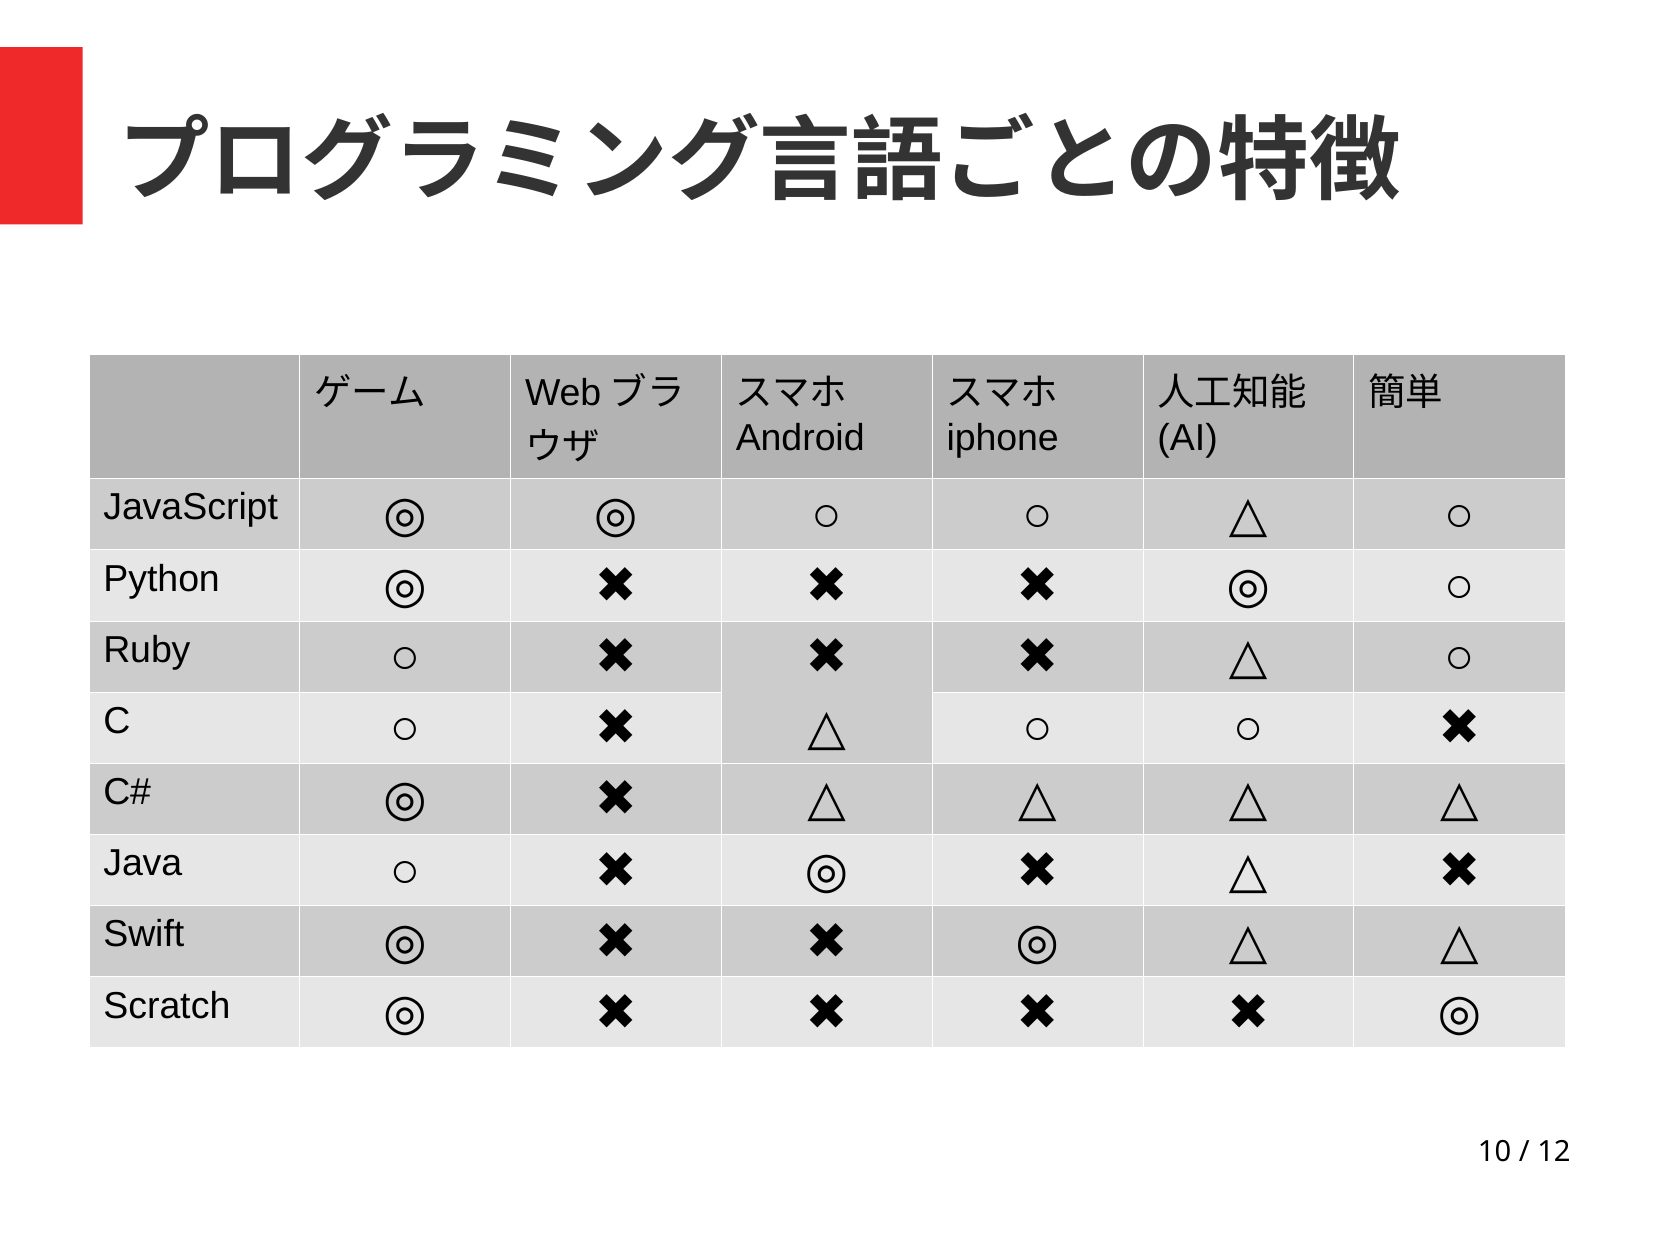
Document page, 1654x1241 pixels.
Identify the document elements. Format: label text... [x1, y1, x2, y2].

table_cell △ [1144, 479, 1353, 549]
table_cell ✖️ [933, 550, 1143, 621]
table_cell ◎ [300, 550, 510, 621]
table_cell ✖️ [511, 693, 721, 763]
table_cell ✖️ [933, 977, 1143, 1047]
table_cell ◎ [1354, 977, 1565, 1047]
table_header 人工知能(AI) [1144, 355, 1353, 478]
table_cell △ [1354, 764, 1565, 834]
table_cell ○ [1354, 479, 1565, 549]
table_cell ◎ [300, 479, 510, 549]
table_cell ✖️ [511, 764, 721, 834]
table_header ゲーム [300, 355, 510, 478]
table_header スマホ Android [722, 355, 932, 478]
table_cell ✖️ [511, 835, 721, 905]
table_cell ✖️ [722, 622, 932, 692]
title プログラミング言語ごとの特徴 [118, 49, 1571, 257]
table_cell ✖️ [722, 906, 932, 976]
table_cell △ [1144, 835, 1353, 905]
table_cell △ [933, 764, 1143, 834]
table_cell C [90, 693, 299, 763]
table_cell ✖️ [511, 550, 721, 621]
table_cell ◎ [300, 977, 510, 1047]
table_cell ✖️ [511, 977, 721, 1047]
table_cell Scratch [90, 977, 299, 1047]
table_cell Java [90, 835, 299, 905]
table_cell JavaScript [90, 479, 299, 549]
table_cell △ [1144, 622, 1353, 692]
table_header スマホ iphone [933, 355, 1143, 478]
table_cell ○ [300, 693, 510, 763]
table_cell ✖️ [722, 977, 932, 1047]
table_cell ◎ [1144, 550, 1353, 621]
table_header Webブラウザ [511, 355, 721, 478]
table_cell △ [722, 692, 932, 763]
table_cell ◎ [300, 764, 510, 834]
table_cell Swift [90, 906, 299, 976]
table_cell ✖️ [511, 622, 721, 692]
table_cell Ruby [90, 622, 299, 692]
table_cell ○ [1354, 622, 1565, 692]
table_cell ✖️ [511, 906, 721, 976]
table_cell ◎ [511, 479, 721, 549]
table_cell ○ [1354, 550, 1565, 621]
table_cell ◎ [933, 906, 1143, 976]
table_cell ○ [933, 693, 1143, 763]
table_cell ◎ [722, 835, 932, 905]
table_cell △ [1354, 906, 1565, 976]
table_cell △ [1144, 764, 1353, 834]
table_cell ○ [722, 479, 932, 549]
table_cell ✖️ [1354, 835, 1565, 905]
table_cell ✖️ [1144, 977, 1353, 1047]
table_cell ○ [933, 479, 1143, 549]
table_cell △ [722, 764, 932, 834]
table_cell ○ [300, 622, 510, 692]
table_cell ○ [300, 835, 510, 905]
table_cell ✖️ [933, 622, 1143, 692]
table_cell ✖️ [722, 550, 932, 621]
table_header 簡単 [1354, 355, 1565, 478]
table_cell ○ [1144, 693, 1353, 763]
table_cell ✖️ [1354, 693, 1565, 763]
table_cell ✖️ [933, 835, 1143, 905]
table_cell ◎ [300, 906, 510, 976]
table_header [90, 355, 299, 478]
table_cell △ [1144, 906, 1353, 976]
table_cell C# [90, 764, 299, 834]
table_cell Python [90, 550, 299, 621]
